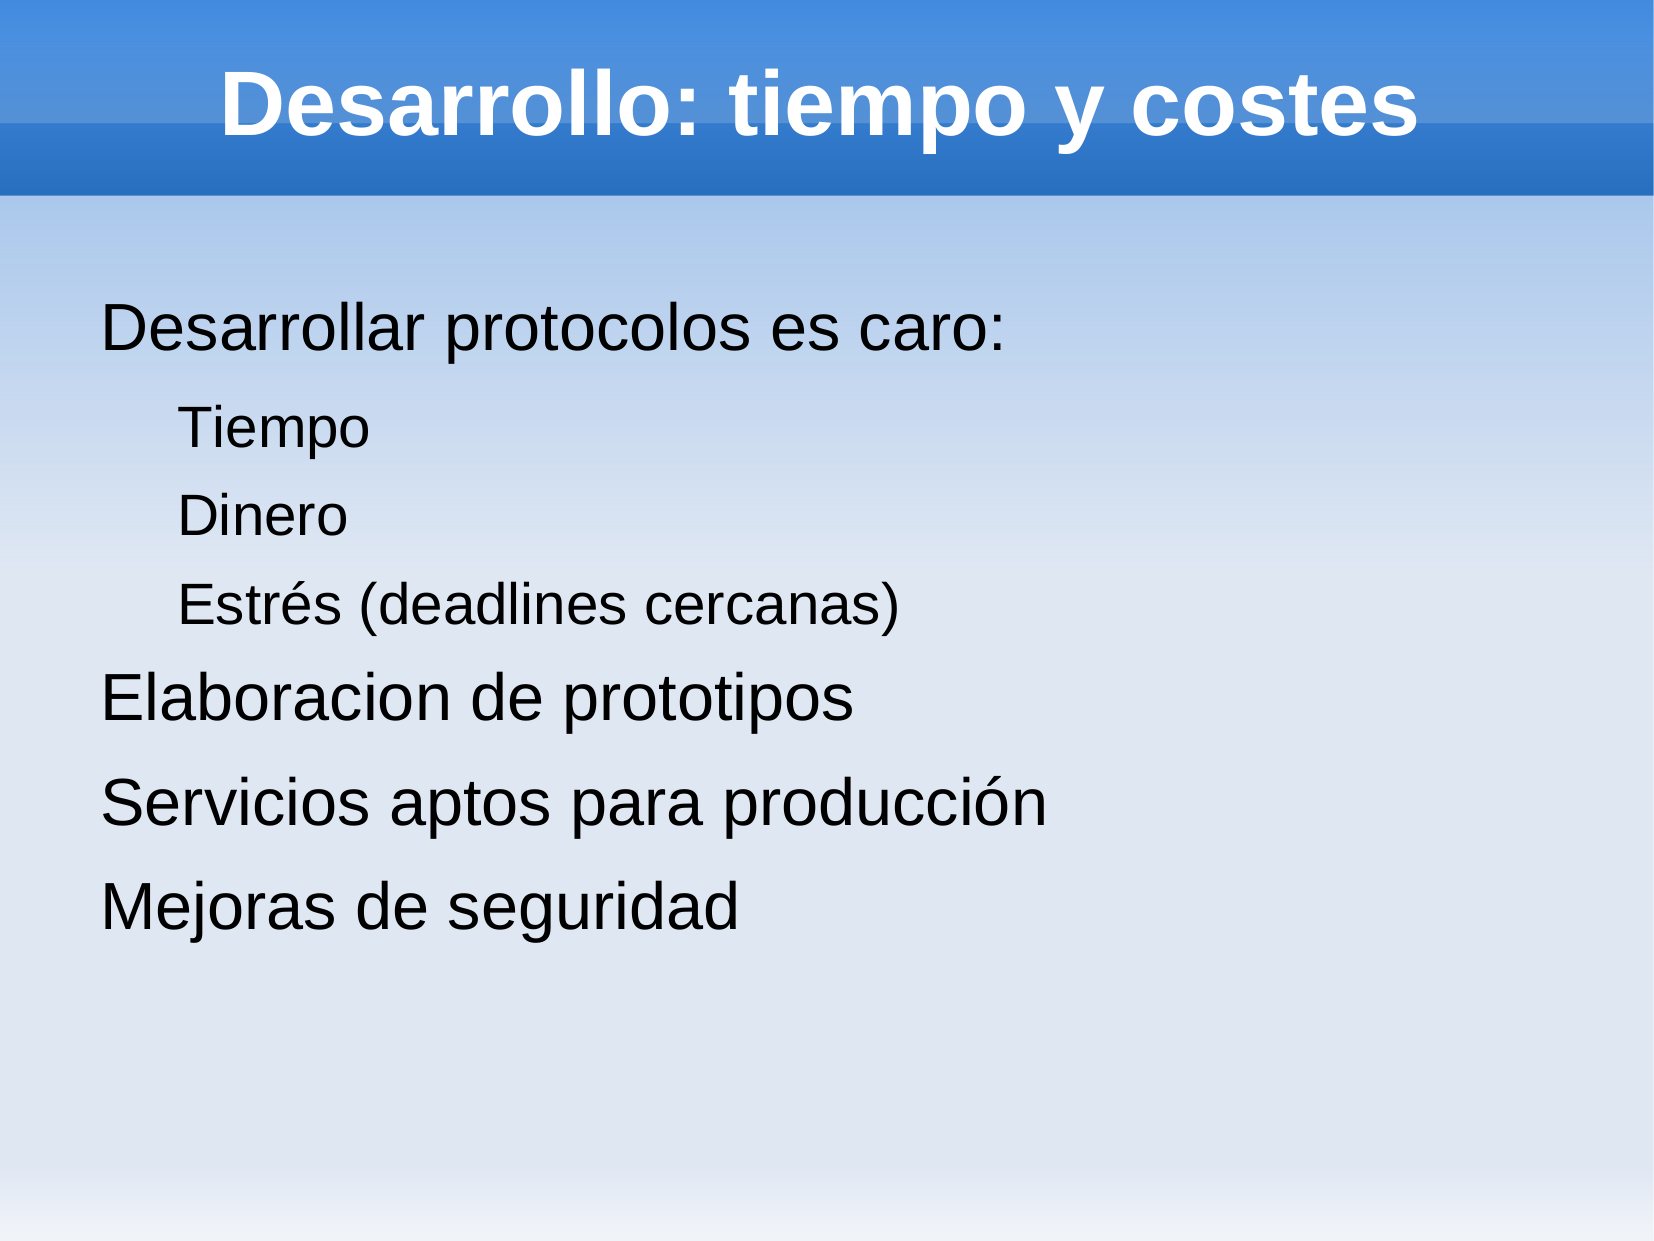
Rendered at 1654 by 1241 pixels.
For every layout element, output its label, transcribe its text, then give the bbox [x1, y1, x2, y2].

title Desarrollo: tiempo y costes [76, 7, 1565, 200]
list Desarrollar protocolos es caro: Tiempo Dinero Estrés (deadlines cercanas) Elaboracion de prototipos Servicios aptos para producción Mejoras de seguridad [82, 290, 1571, 1094]
picture [0, 0, 1654, 1241]
